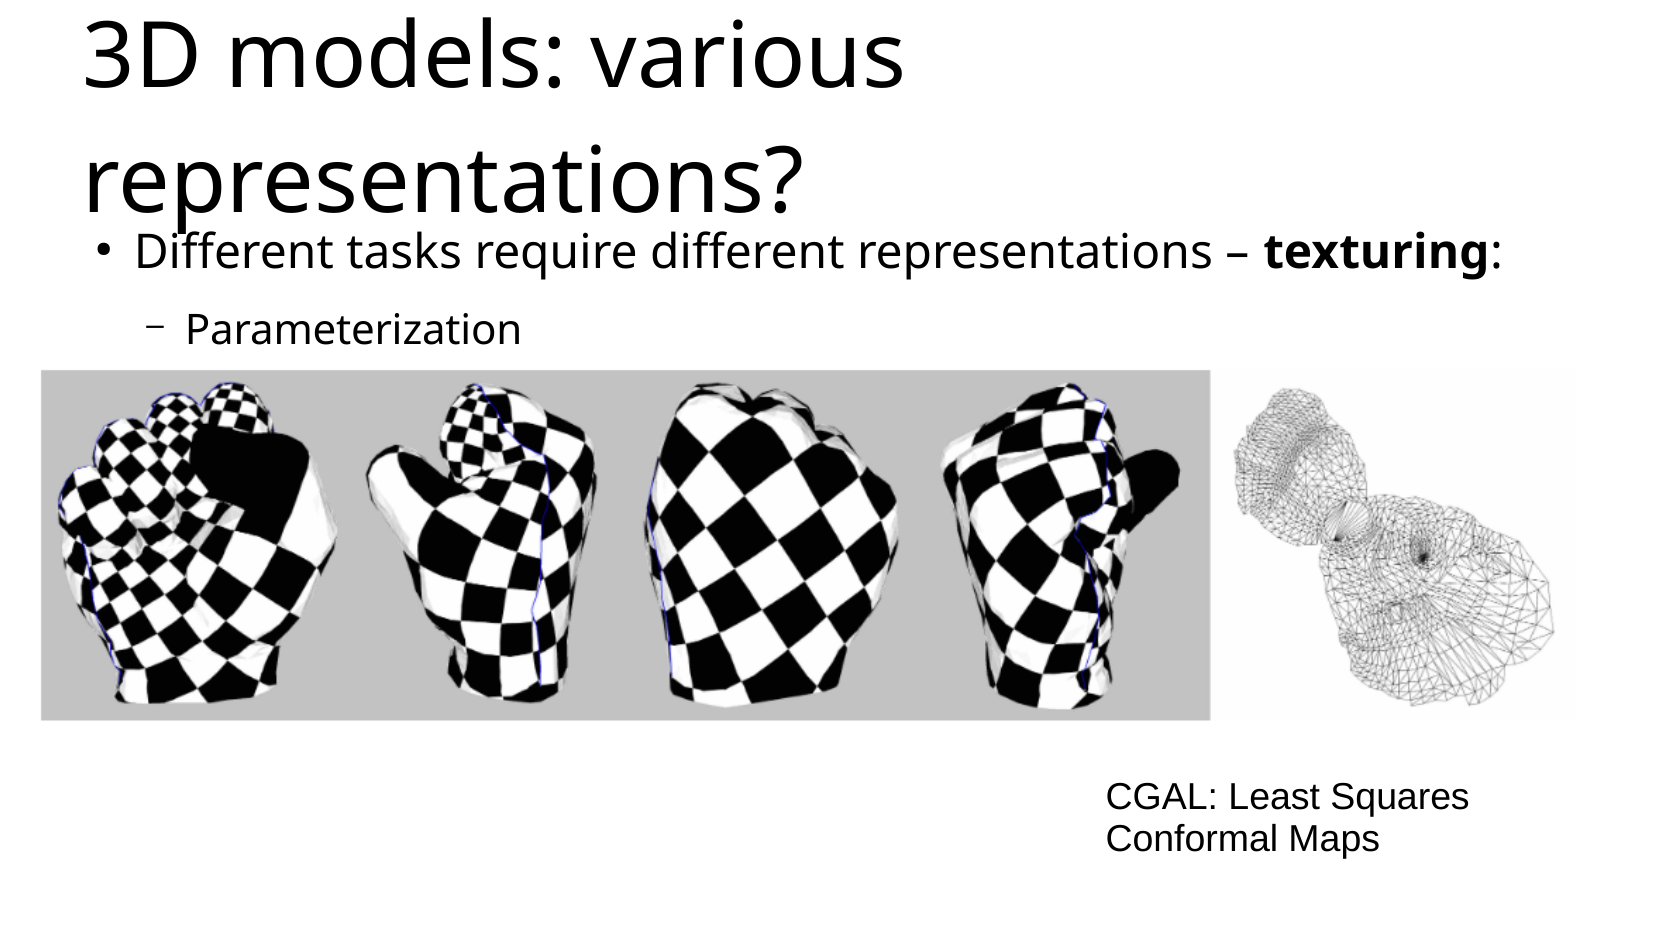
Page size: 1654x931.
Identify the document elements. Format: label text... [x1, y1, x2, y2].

list Different tasks require different representations – texturing: Parameterization [82, 217, 1571, 359]
text_box CGAL: Least Squares Conformal Maps [1090, 768, 1571, 867]
title 3D models: various representations? [82, 37, 1571, 193]
picture [30, 359, 1576, 732]
